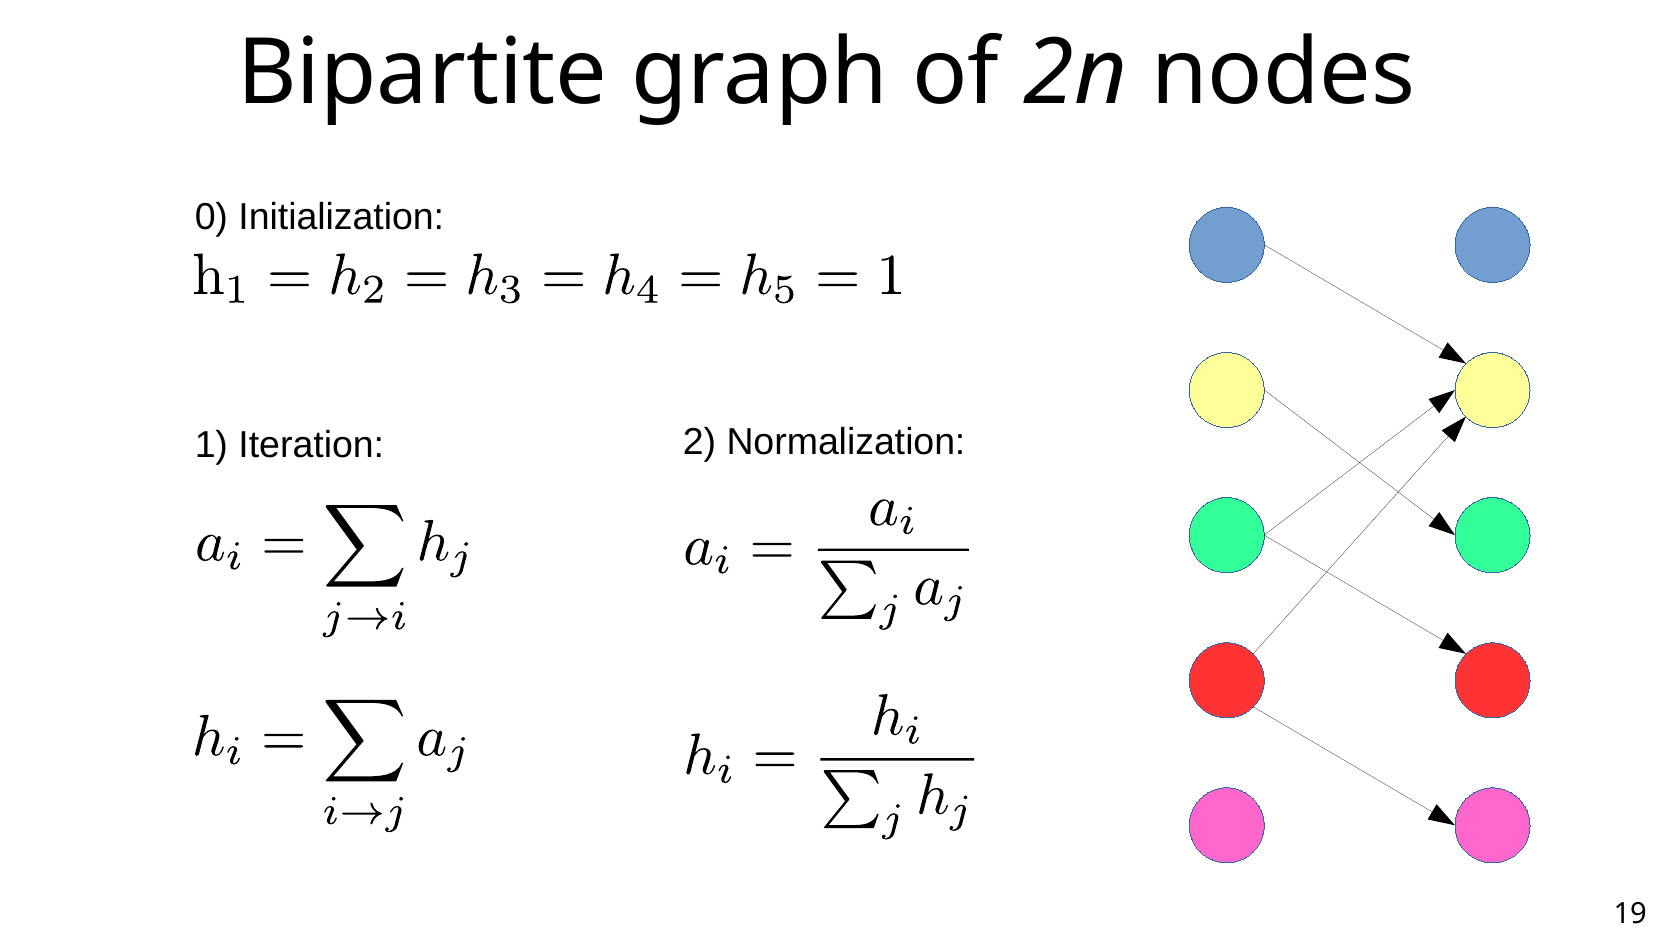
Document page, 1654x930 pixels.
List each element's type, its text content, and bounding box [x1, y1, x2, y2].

text_box [1189, 787, 1265, 863]
text_box [191, 694, 469, 833]
text_box [1455, 642, 1531, 718]
text_box [195, 499, 472, 638]
text_box [1455, 207, 1531, 283]
text_box 2) Normalization: [668, 412, 981, 470]
text_box 0) Initialization: [180, 187, 460, 245]
text_box [683, 499, 969, 630]
text_box [1189, 642, 1265, 718]
text_box [1189, 207, 1265, 283]
text_box [1189, 497, 1265, 573]
text_box [1455, 497, 1531, 573]
text_box 1) Iteration: [180, 415, 400, 473]
text_box [683, 694, 975, 840]
text_box [192, 253, 906, 304]
text_box [1455, 352, 1531, 428]
title Bipartite graph of 2n nodes [82, 1, 1571, 135]
text_box [1189, 352, 1265, 428]
text_box [1455, 787, 1531, 863]
